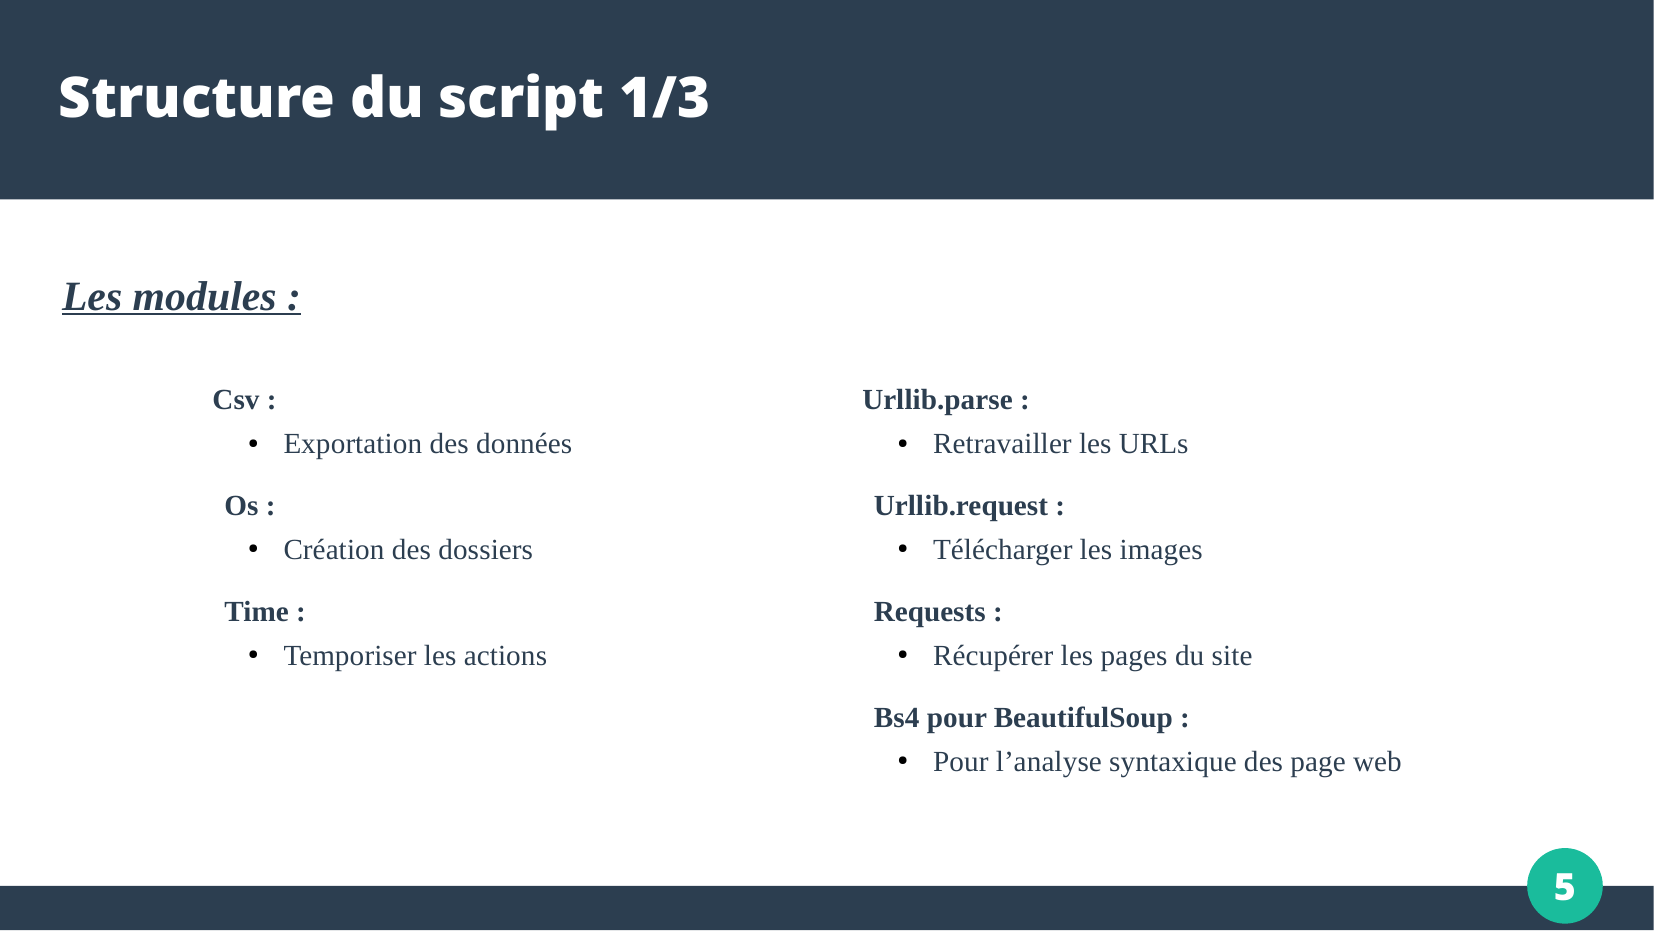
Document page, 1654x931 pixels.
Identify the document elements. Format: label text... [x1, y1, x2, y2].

title Structure du script 1/3 [59, 37, 1595, 156]
list Urllib.parse : Retravailler les URLs Urllib.request : Télécharger les images Requests : Récupérer les pages du site Bs4 pour BeautifulSoup : Pour l’analyse syntaxique des page web [826, 383, 1477, 798]
list Csv : Exportation des données Os : Création des dossiers Time : Temporiser les actions [177, 383, 826, 798]
text_box Les modules : [47, 265, 343, 327]
